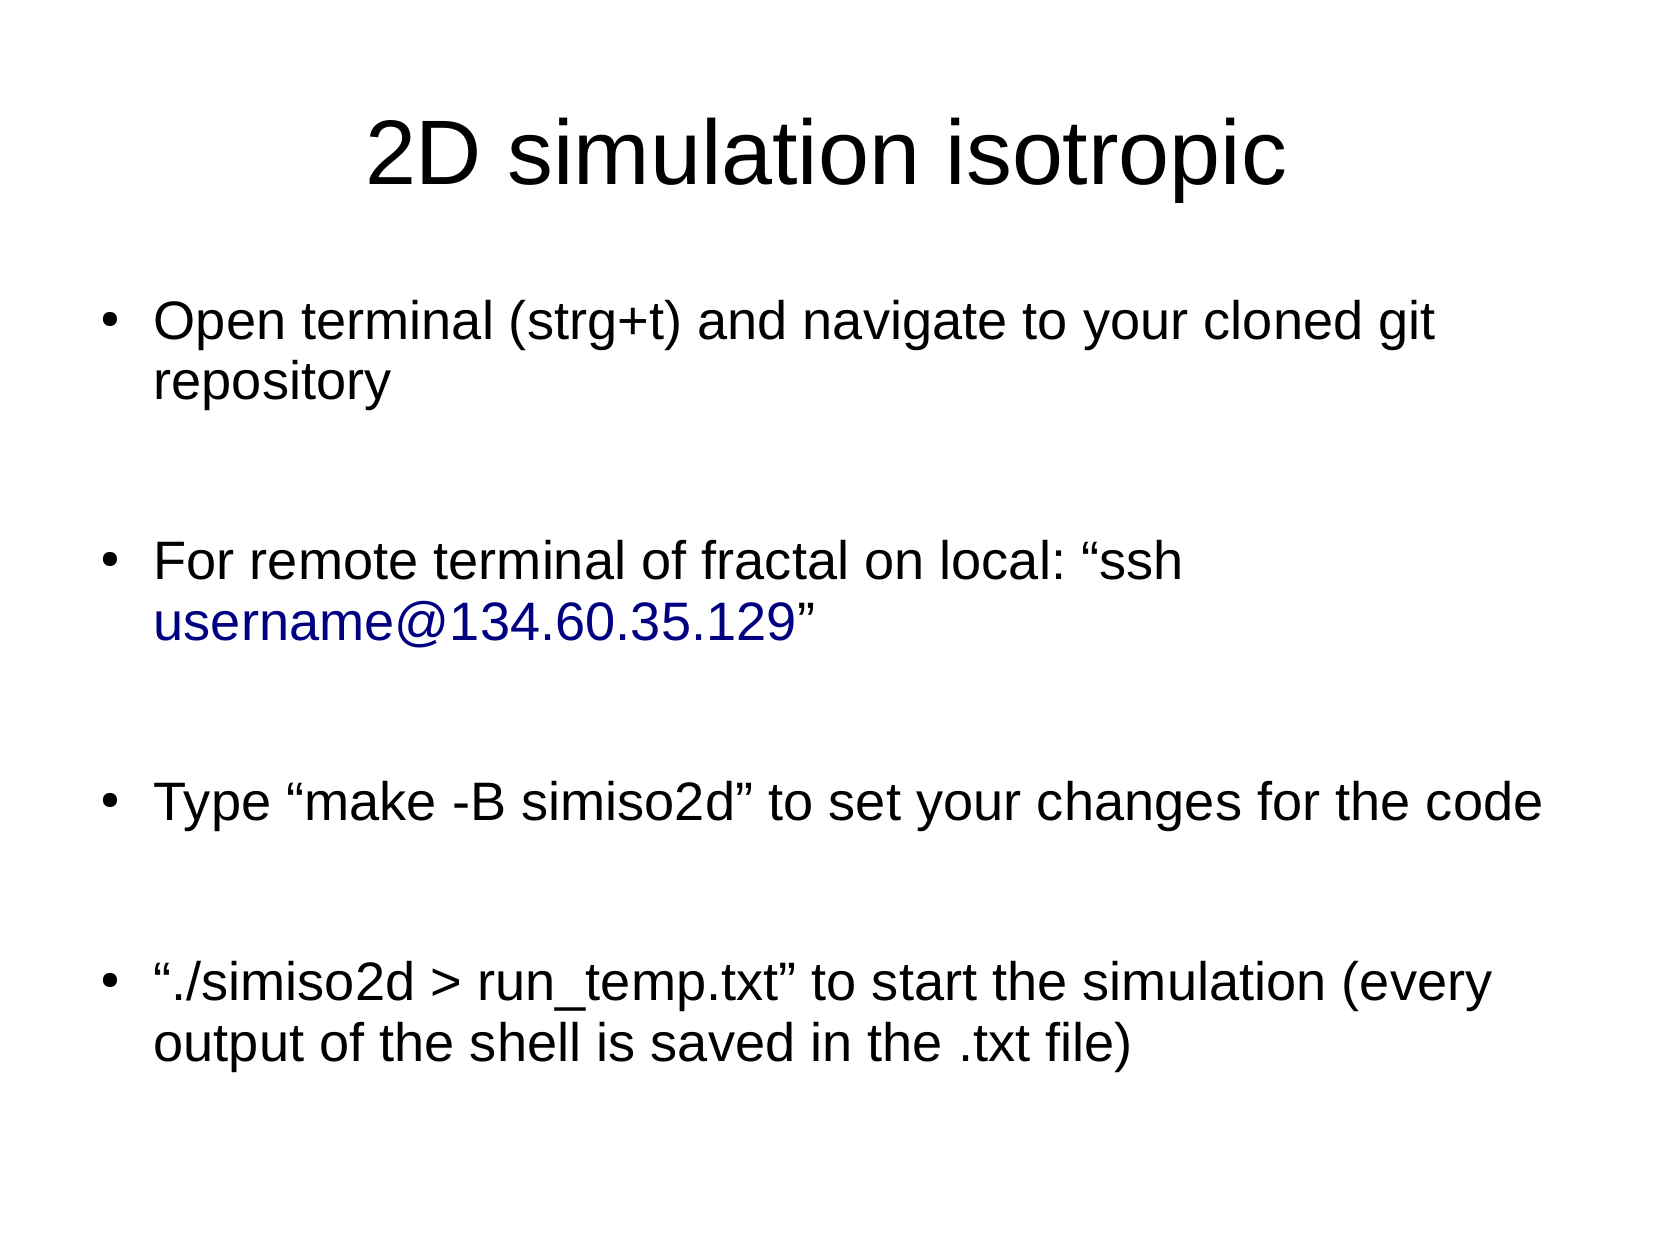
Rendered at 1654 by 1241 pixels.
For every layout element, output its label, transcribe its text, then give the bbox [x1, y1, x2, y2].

title 2D simulation isotropic [82, 49, 1571, 257]
list Open terminal (strg+t) and navigate to your cloned git repository For remote terminal of fractal on local: “ssh username@134.60.35.129” Type “make -B simiso2d” to set your changes for the code “./simiso2d > run_temp.txt” to start the simulation (every output of the shell is saved in the .txt file) [82, 290, 1571, 1111]
